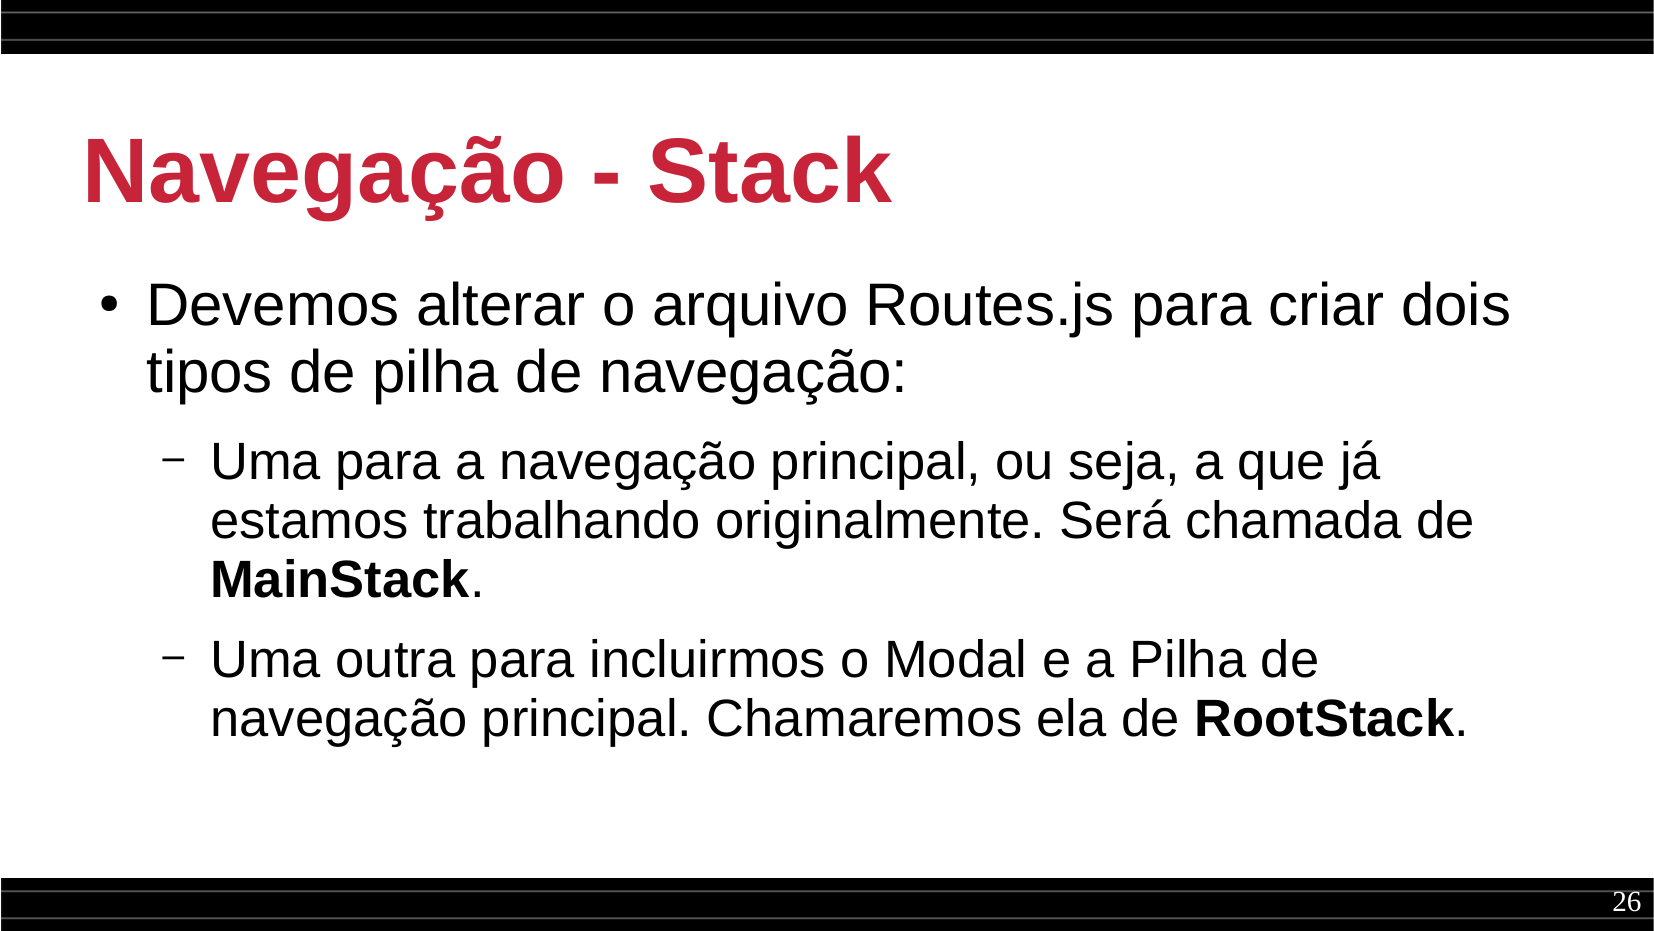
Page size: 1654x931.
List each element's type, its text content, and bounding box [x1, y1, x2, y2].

title Navegação - Stack [82, 92, 1571, 249]
picture [1, 878, 1654, 931]
picture [1, 0, 1654, 54]
list Devemos alterar o arquivo Routes.js para criar dois tipos de pilha de navegação: Uma para a navegação principal, ou seja, a que já estamos trabalhando originalmente. Será chamada de MainStack. Uma outra para incluirmos o Modal e a Pilha de navegação principal. Chamaremos ela de RootStack. [82, 271, 1571, 758]
